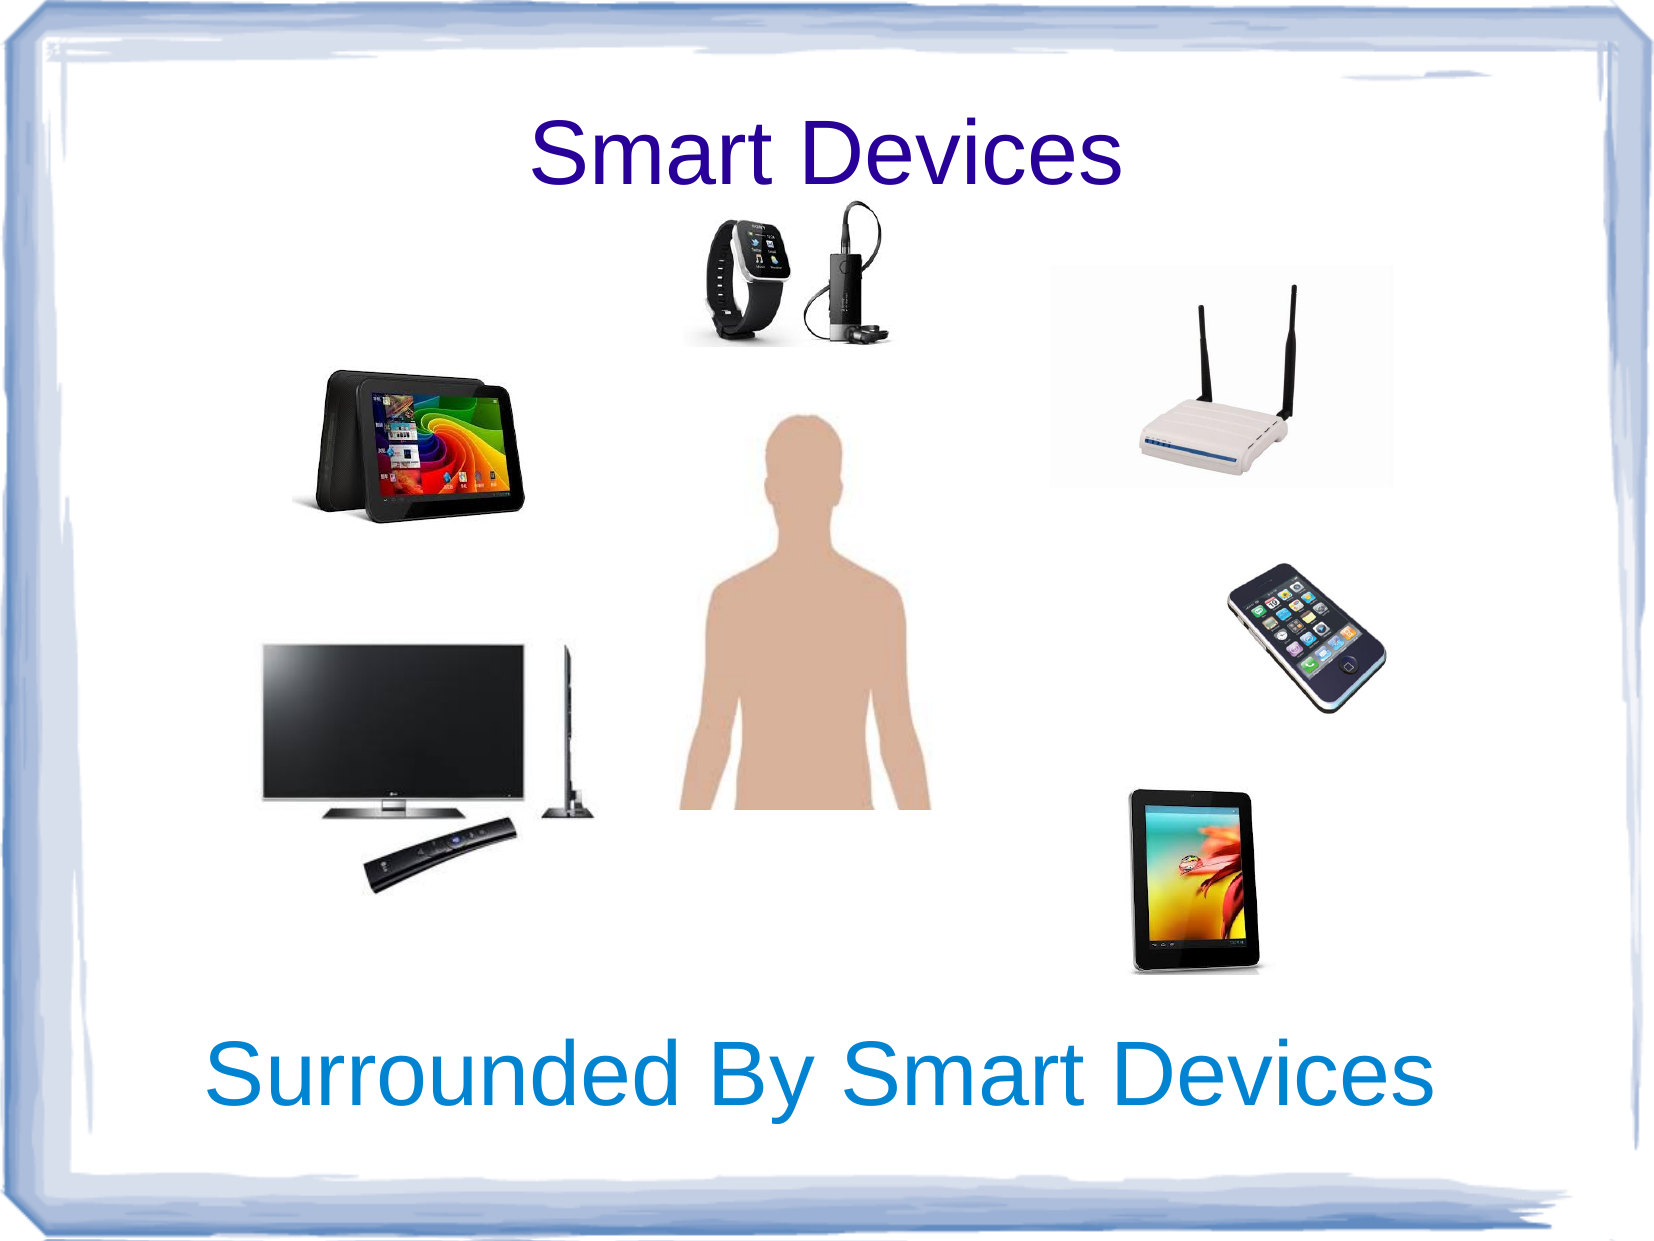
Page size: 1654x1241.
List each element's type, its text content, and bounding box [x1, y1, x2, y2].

title Smart Devices [82, 56, 1571, 250]
picture [0, 0, 1654, 1241]
title Surrounded By Smart Devices [150, 1022, 1493, 1126]
